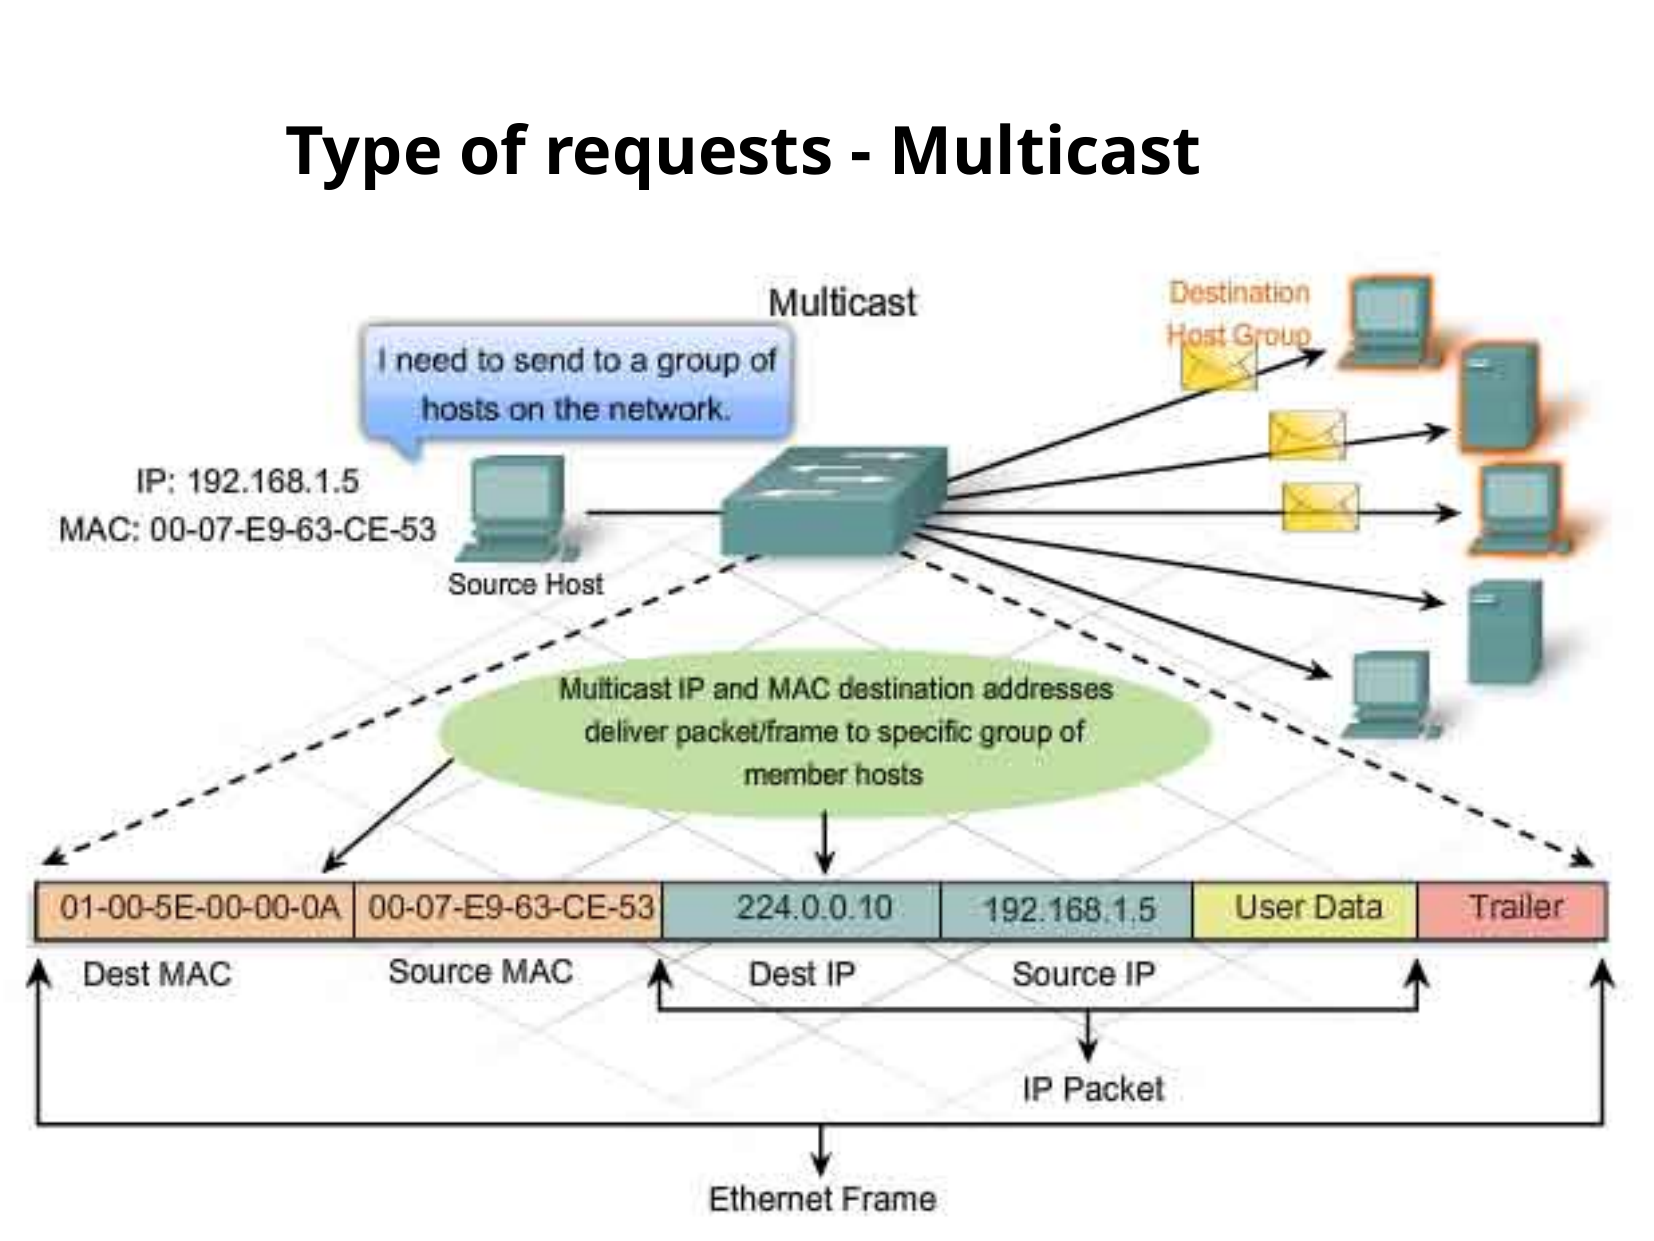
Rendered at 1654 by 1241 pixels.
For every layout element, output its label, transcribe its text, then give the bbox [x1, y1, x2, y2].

picture [0, 231, 1654, 1233]
title Type of requests - Multicast [0, 49, 1489, 231]
